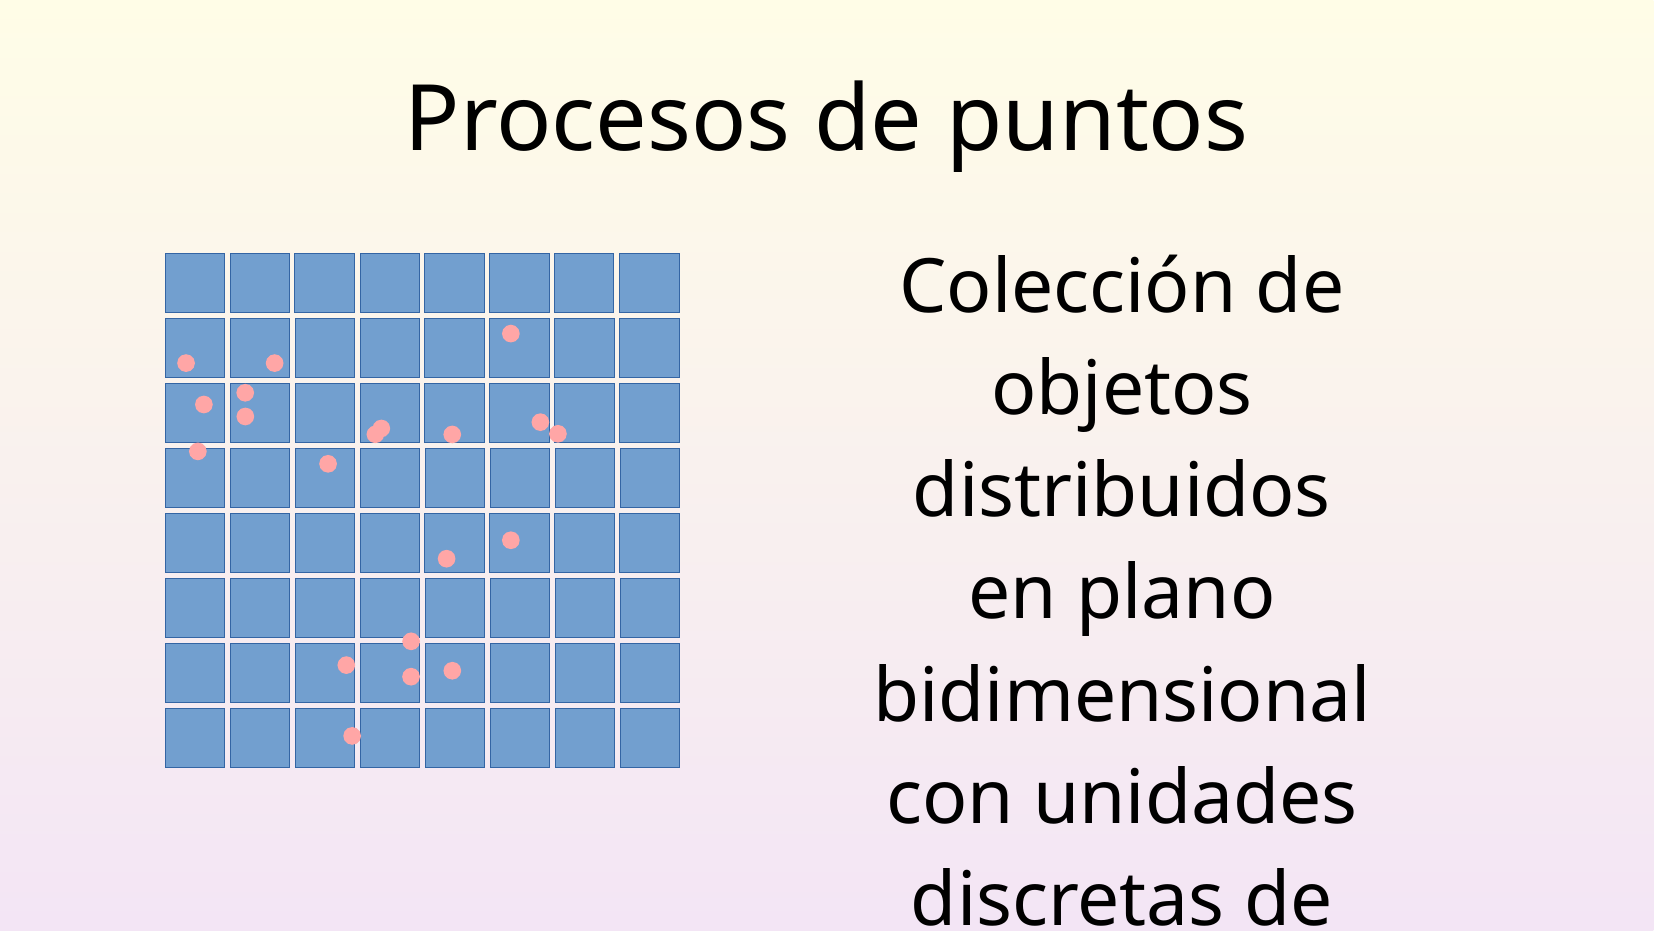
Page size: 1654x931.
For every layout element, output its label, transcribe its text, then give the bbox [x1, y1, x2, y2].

text_box [360, 383, 420, 444]
text_box [165, 383, 225, 508]
text_box [619, 513, 680, 573]
text_box [490, 578, 550, 638]
text_box [490, 448, 550, 508]
text_box [425, 578, 485, 638]
text_box [619, 383, 680, 443]
text_box [424, 253, 485, 313]
text_box [620, 448, 680, 508]
text_box [620, 708, 680, 768]
text_box [230, 448, 290, 508]
text_box [295, 383, 355, 443]
text_box [554, 253, 614, 313]
text_box [165, 318, 225, 378]
text_box [490, 643, 550, 703]
text_box [165, 578, 225, 638]
text_box [555, 708, 615, 768]
text_box [489, 253, 550, 313]
text_box [230, 643, 290, 703]
text_box [490, 708, 550, 768]
text_box [619, 253, 680, 313]
text_box [424, 318, 485, 378]
text_box [620, 643, 680, 703]
text_box [165, 253, 225, 313]
text_box [360, 318, 420, 378]
text_box [295, 513, 355, 573]
text_box [360, 578, 421, 703]
text_box [230, 318, 290, 378]
title Procesos de puntos [82, 37, 1571, 193]
text_box [294, 253, 355, 313]
text_box [295, 318, 355, 378]
text_box [230, 513, 290, 573]
text_box [489, 383, 615, 443]
text_box [424, 513, 485, 573]
text_box [360, 513, 420, 573]
text_box [295, 448, 355, 508]
text_box [230, 253, 290, 313]
text_box [489, 318, 550, 378]
text_box [619, 318, 680, 378]
text_box [230, 708, 290, 768]
text_box [425, 708, 485, 768]
text_box [165, 643, 225, 703]
text_box [165, 513, 225, 573]
text_box [555, 448, 615, 508]
text_box [620, 578, 680, 638]
text_box [230, 383, 290, 443]
text_box [295, 708, 420, 768]
text_box [555, 643, 615, 703]
text_box [425, 448, 485, 508]
text_box [295, 643, 356, 703]
text_box [295, 578, 355, 638]
text_box [555, 578, 615, 638]
text_box [424, 383, 485, 444]
text_box [360, 448, 420, 508]
text_box Colección de objetos distribuidos en plano bidimensional con unidades discretas de tamaño regular [856, 224, 1388, 840]
text_box [360, 253, 420, 313]
text_box [165, 708, 225, 768]
text_box [425, 643, 485, 703]
text_box [554, 318, 615, 378]
text_box [554, 513, 615, 573]
text_box [230, 578, 290, 638]
text_box [489, 513, 550, 573]
